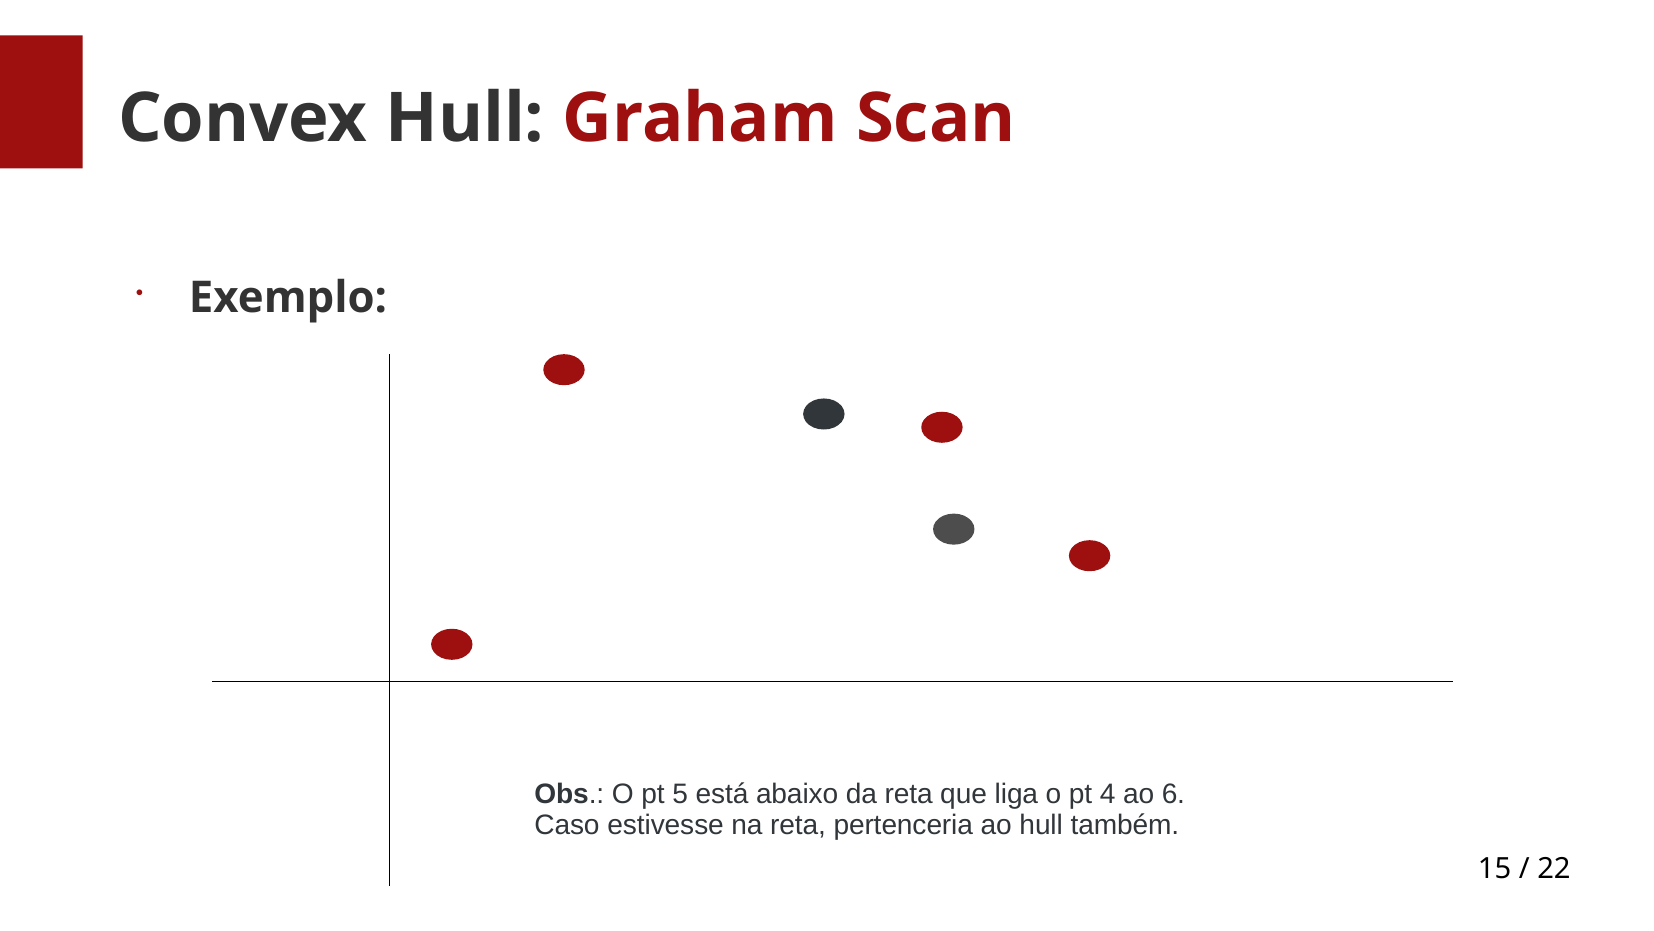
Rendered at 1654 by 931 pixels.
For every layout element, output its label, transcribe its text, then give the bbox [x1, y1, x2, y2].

text_box [933, 513, 975, 545]
text_box [431, 628, 473, 660]
title Convex Hull: Graham Scan [118, 37, 1571, 193]
list Exemplo: [118, 265, 1536, 806]
text_box Obs.: O pt 5 está abaixo da reta que liga o pt 4 ao 6. Caso estivesse na reta, pertenceria ao hull também. [519, 770, 1425, 849]
text_box [803, 398, 845, 430]
text_box [543, 354, 585, 386]
text_box [1068, 540, 1111, 572]
text_box [921, 411, 963, 443]
